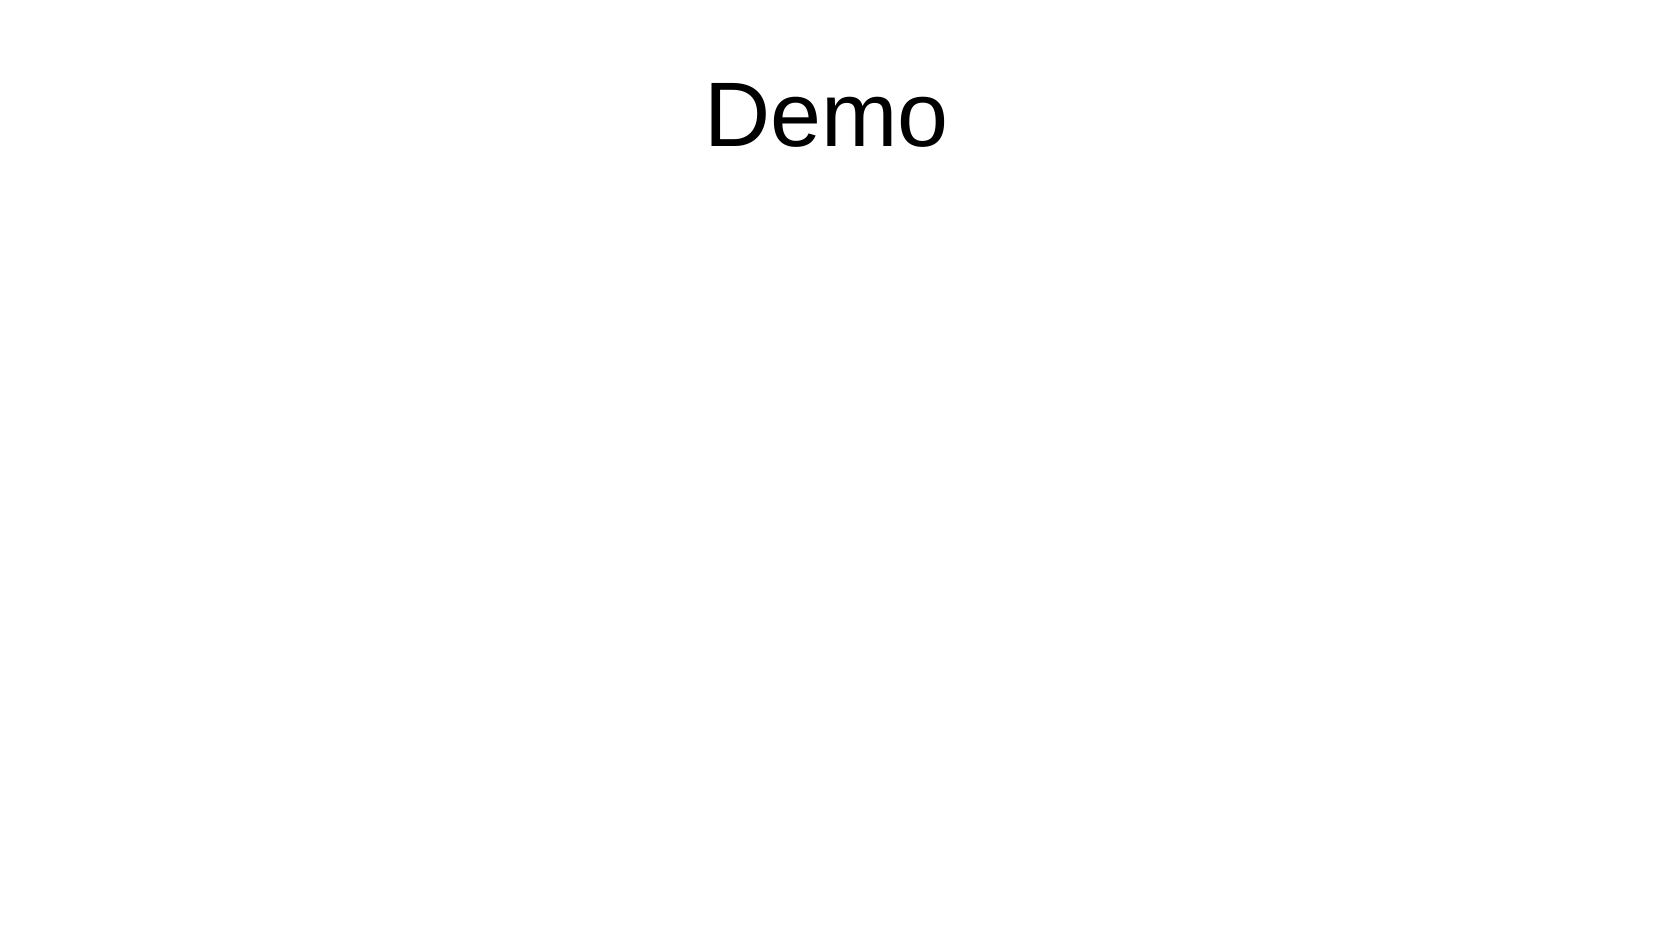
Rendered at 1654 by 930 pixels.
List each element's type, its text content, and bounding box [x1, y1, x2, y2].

title Demo [82, 37, 1571, 193]
